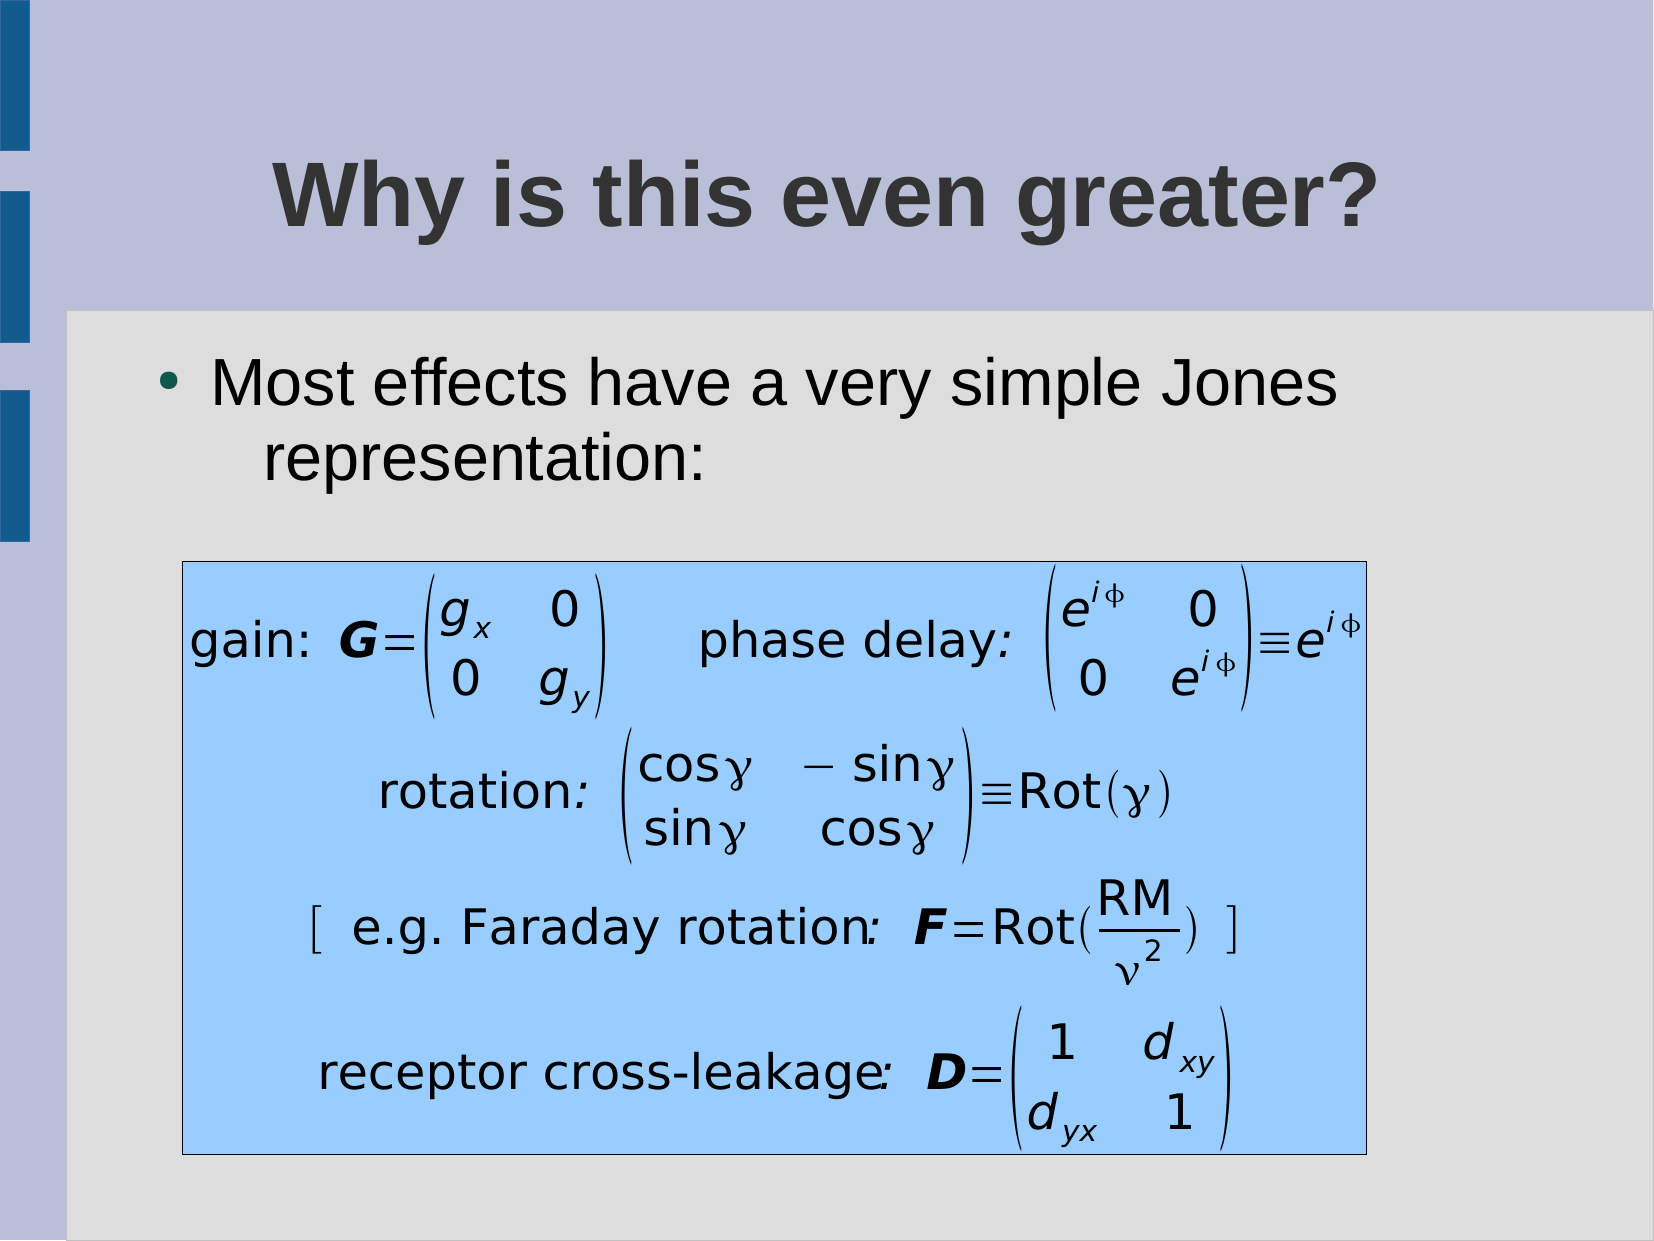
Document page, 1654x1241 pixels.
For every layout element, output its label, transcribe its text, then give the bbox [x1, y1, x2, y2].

title Why is this even greater? [121, 91, 1534, 299]
list Most effects have a very simple Jones representation: [121, 344, 1534, 562]
chart [182, 561, 1367, 1155]
